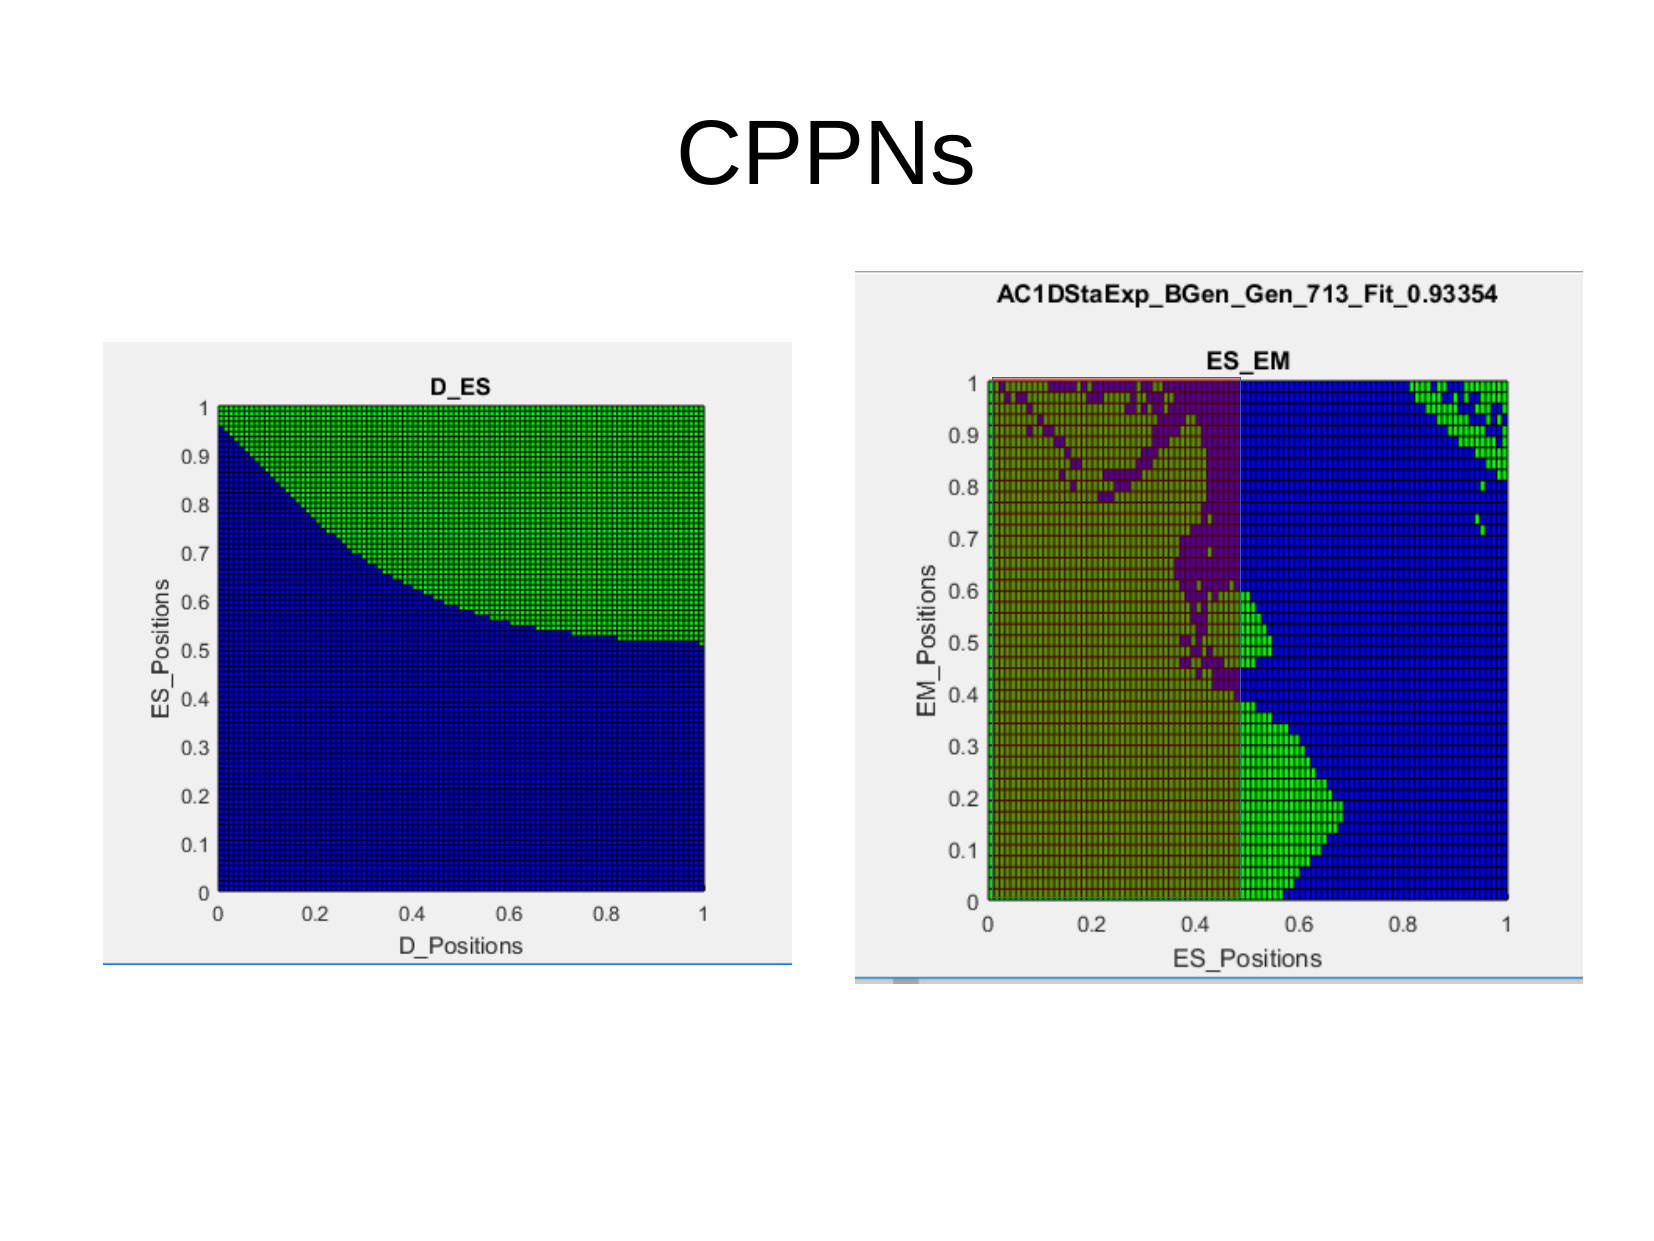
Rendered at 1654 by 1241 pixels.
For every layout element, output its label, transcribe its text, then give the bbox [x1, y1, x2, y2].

picture [855, 271, 1583, 984]
title CPPNs [82, 49, 1571, 257]
text_box [992, 377, 1241, 898]
picture [103, 342, 792, 965]
